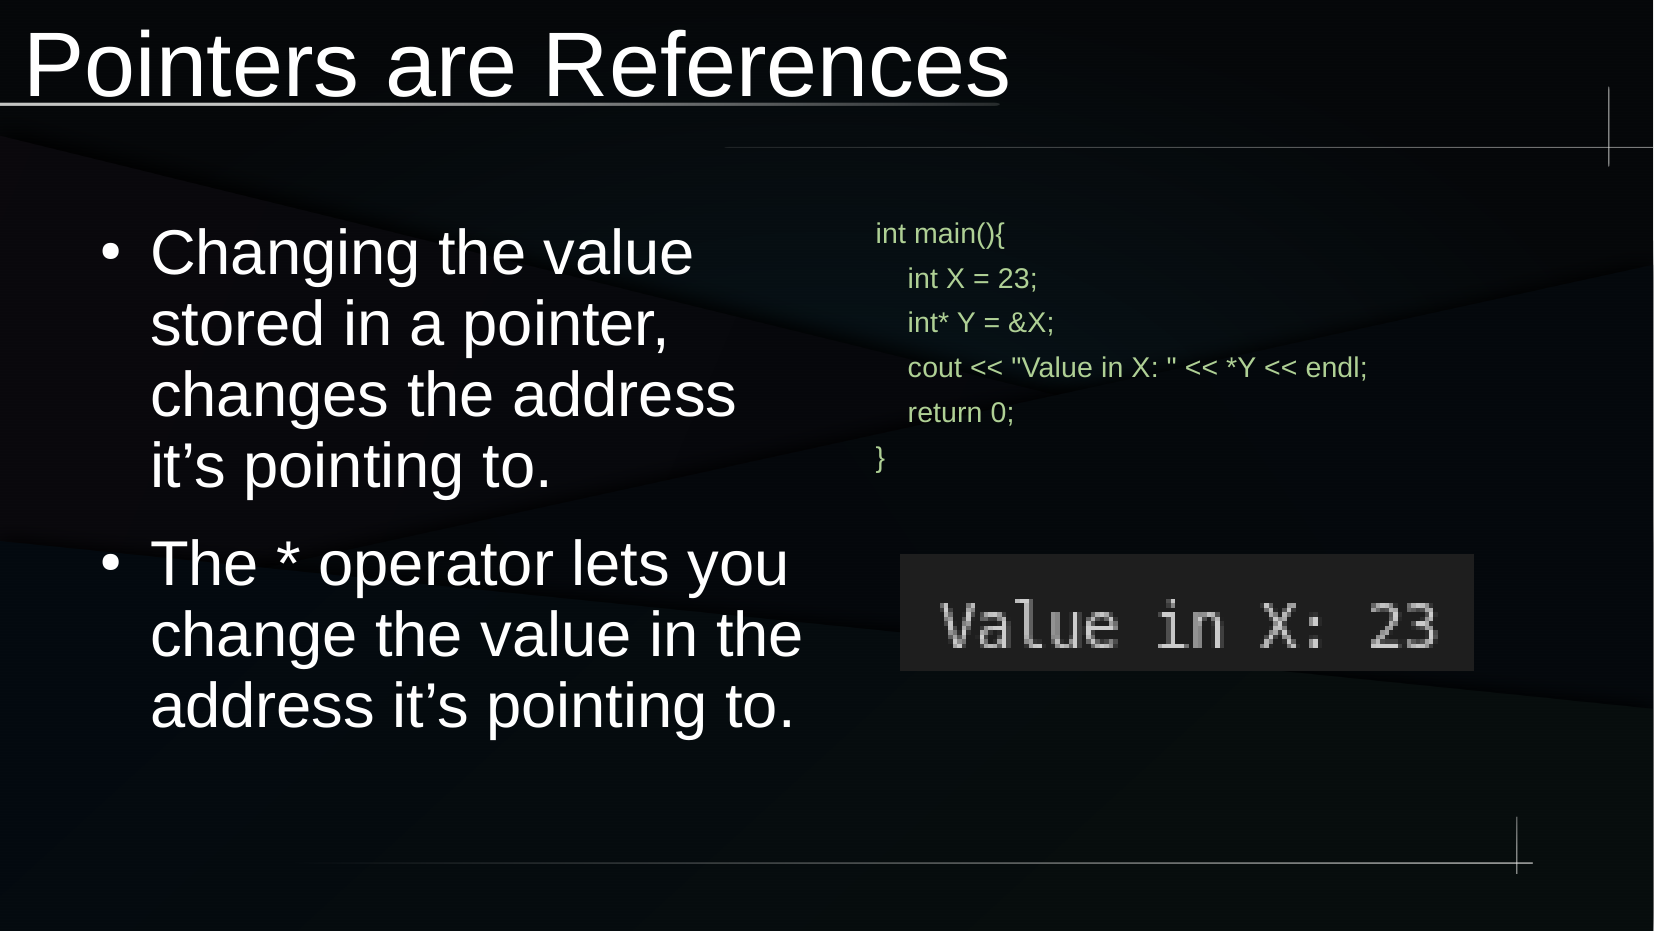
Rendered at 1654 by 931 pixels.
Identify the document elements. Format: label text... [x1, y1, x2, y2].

list Changing the value stored in a pointer, changes the address it’s pointing to. The * operator lets you change the value in the address it’s pointing to. [82, 217, 809, 758]
picture [0, 0, 1654, 931]
title Pointers are References [23, 11, 1589, 119]
list int main(){ int X = 23; int* Y = &X; cout << "Value in X: " << *Y << endl; return 0; } [845, 217, 1572, 475]
